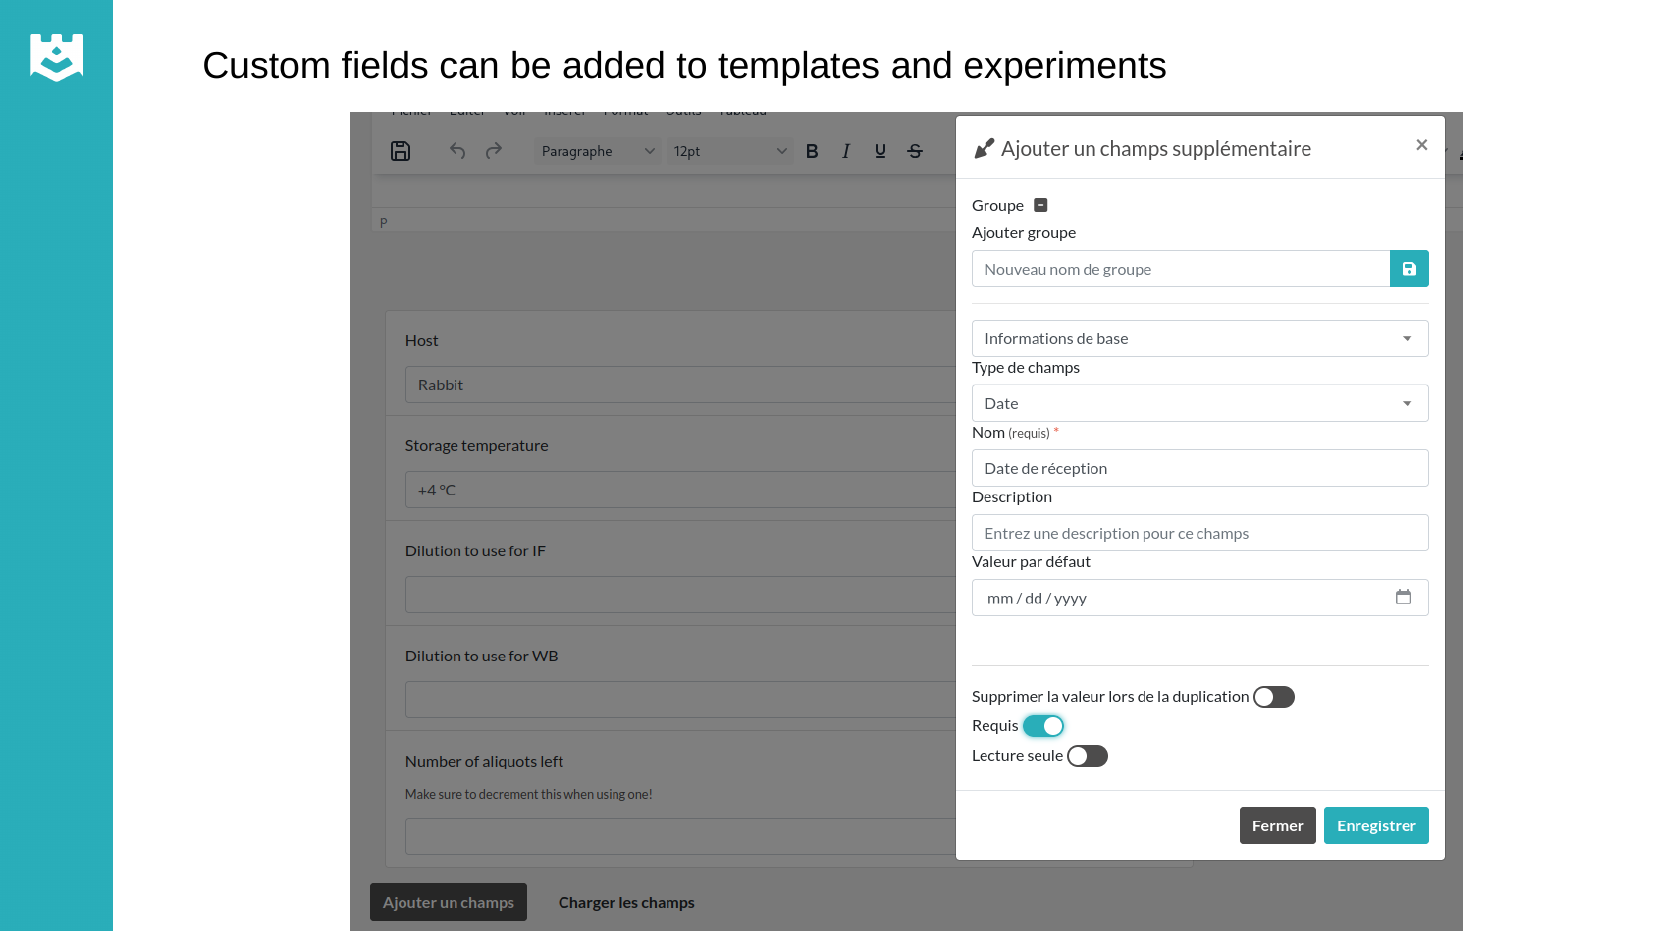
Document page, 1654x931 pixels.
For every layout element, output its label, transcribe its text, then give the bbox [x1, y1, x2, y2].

picture [0, 0, 113, 931]
picture [350, 112, 1463, 931]
text_box Custom fields can be added to templates and experiments [187, 37, 1613, 151]
